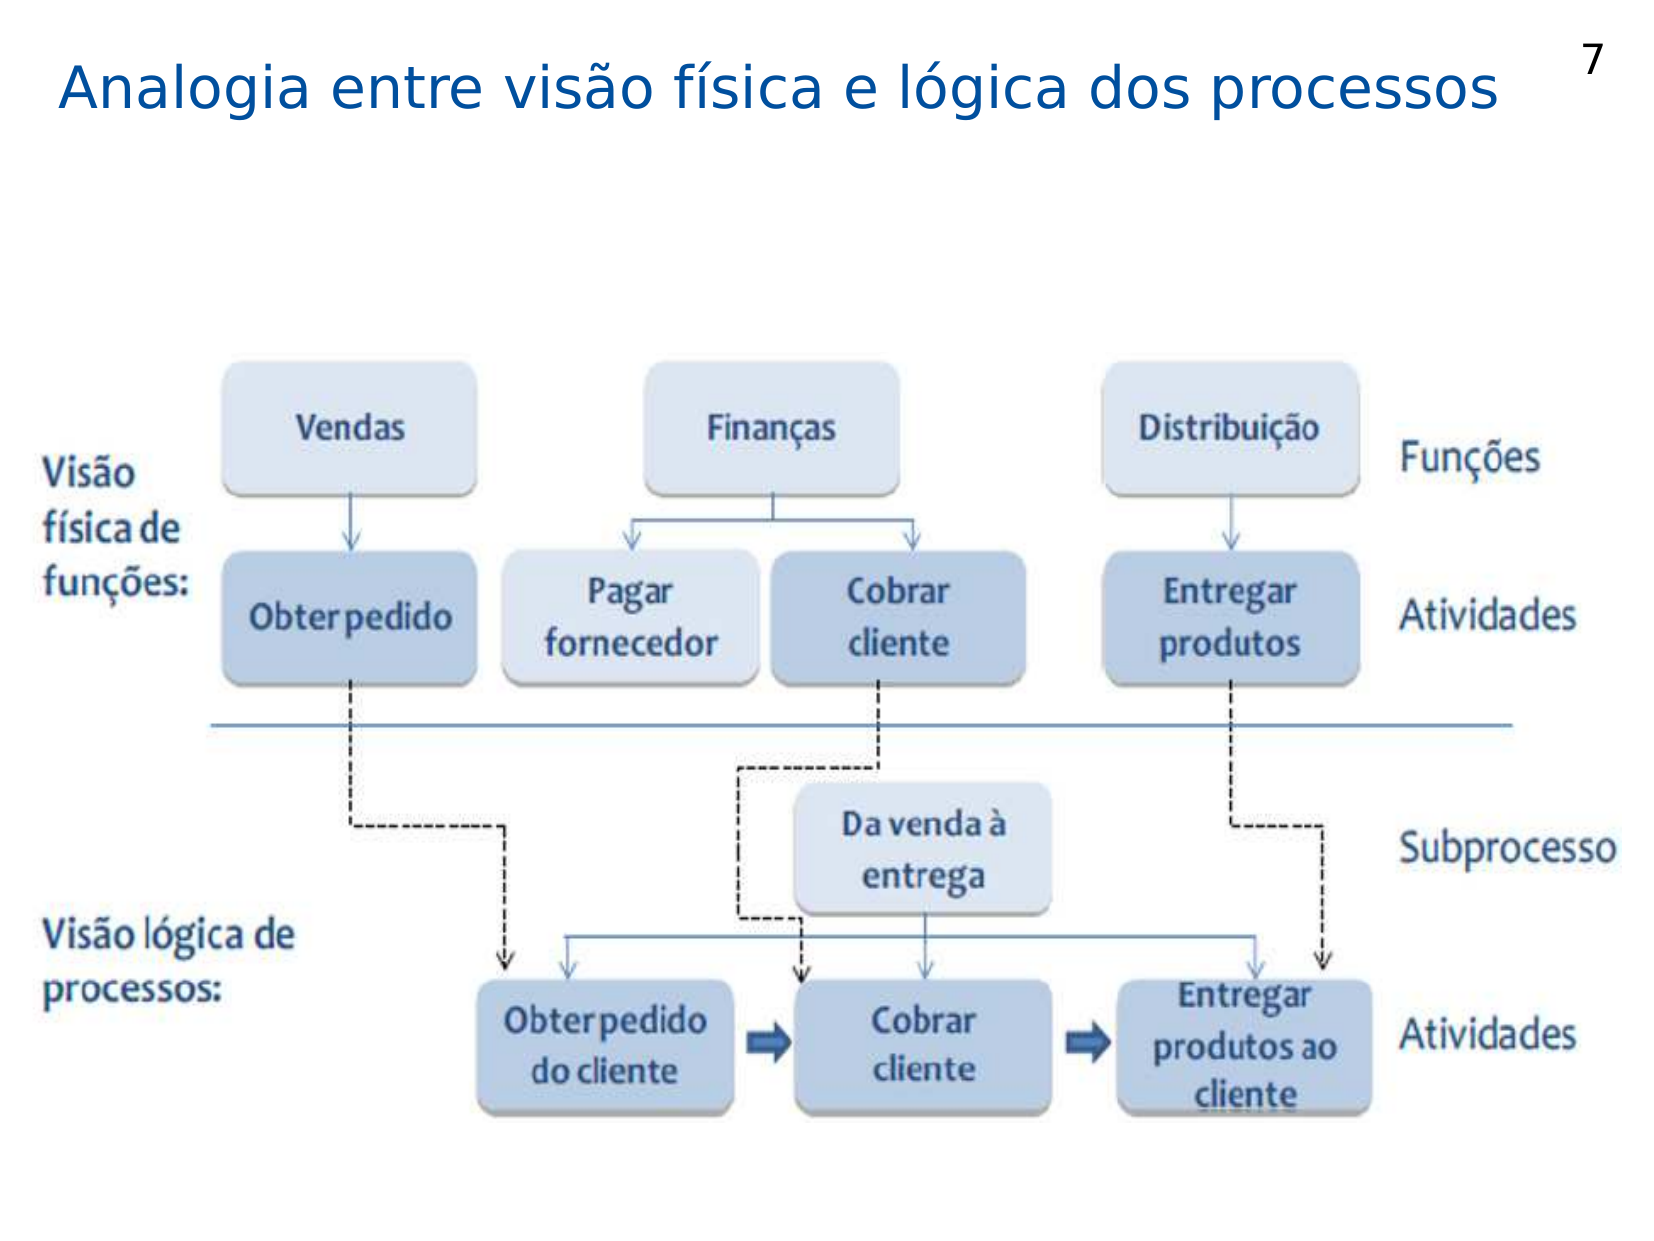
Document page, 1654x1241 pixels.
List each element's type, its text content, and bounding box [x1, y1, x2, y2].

picture [30, 352, 1622, 1123]
title Analogia entre visão física e lógica dos processos [59, 10, 1506, 167]
